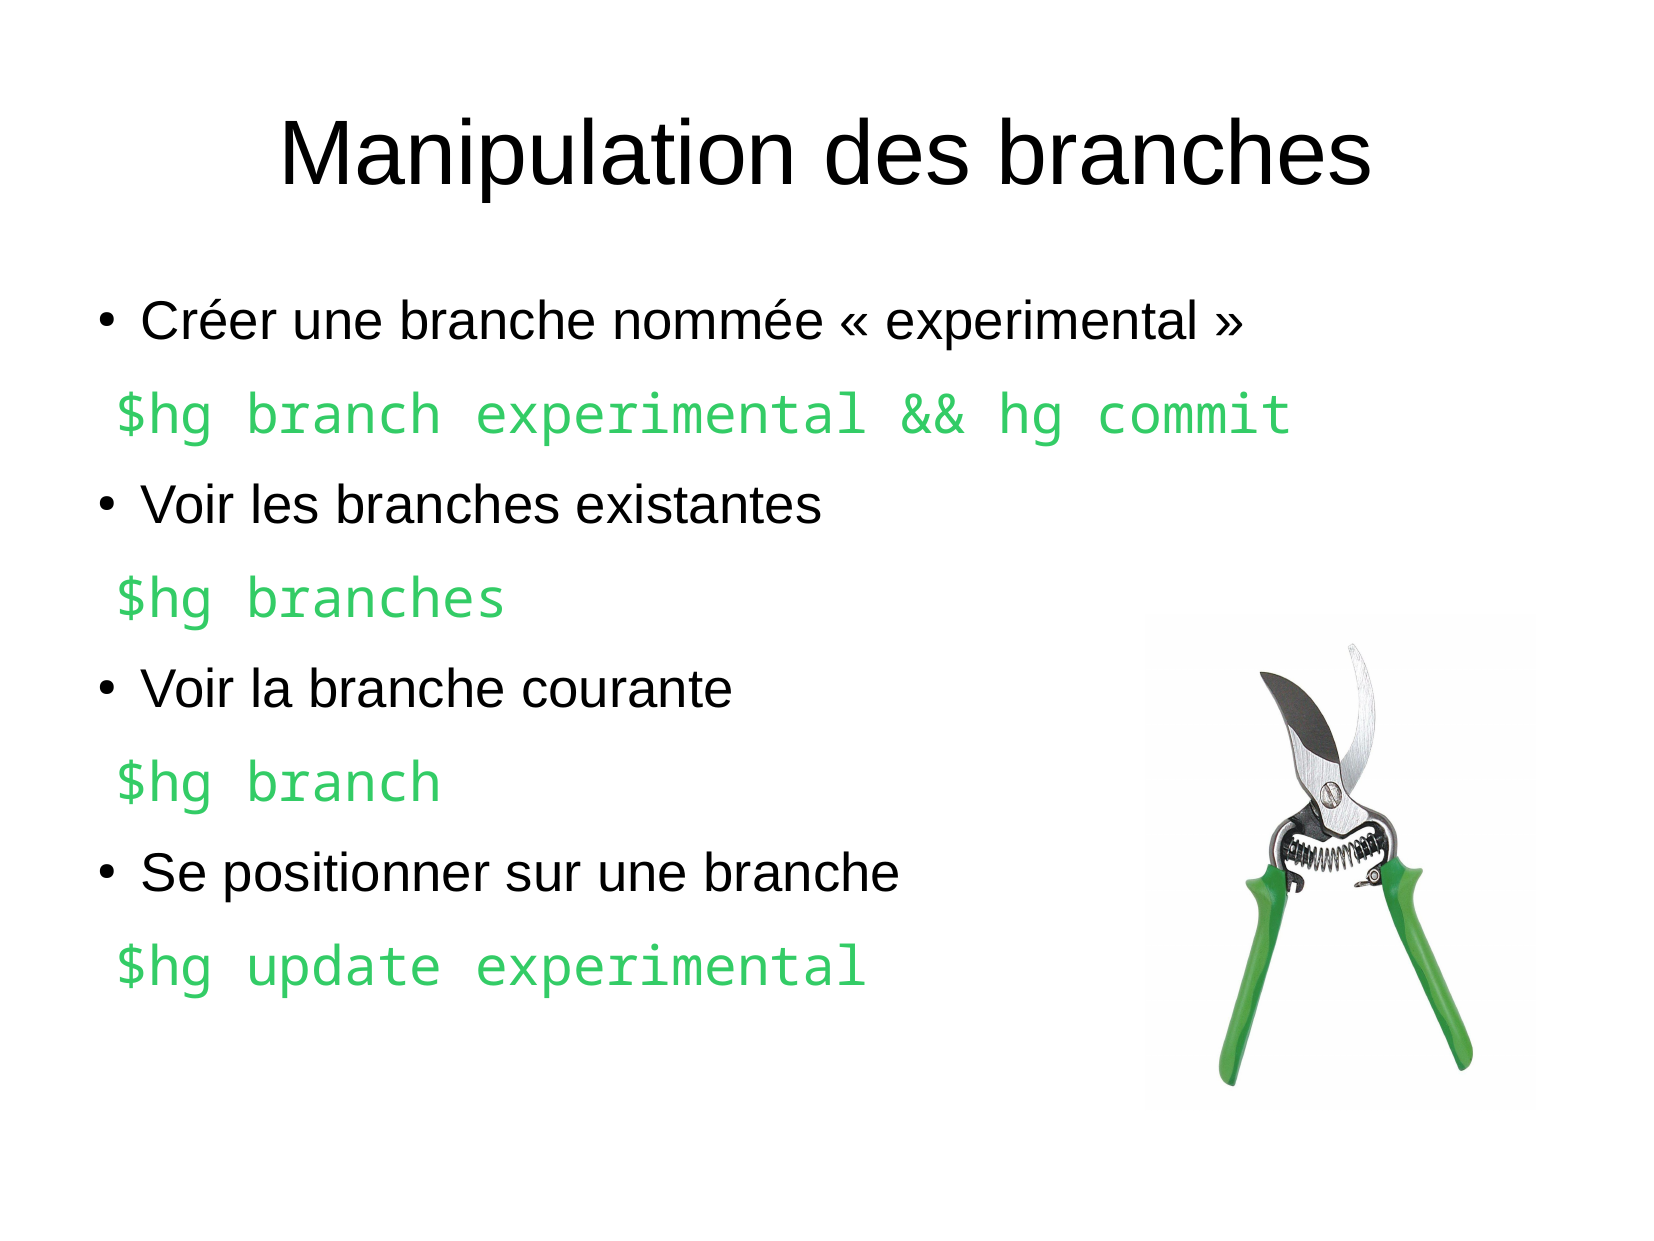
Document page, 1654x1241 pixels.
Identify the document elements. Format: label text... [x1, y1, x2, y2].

list Créer une branche nommée « experimental » $hg branch experimental && hg commit Voir les branches existantes $hg branches Voir la branche courante $hg branch Se positionner sur une branche $hg update experimental [82, 290, 1571, 1010]
title Manipulation des branches [82, 49, 1571, 257]
picture [1145, 614, 1536, 1111]
